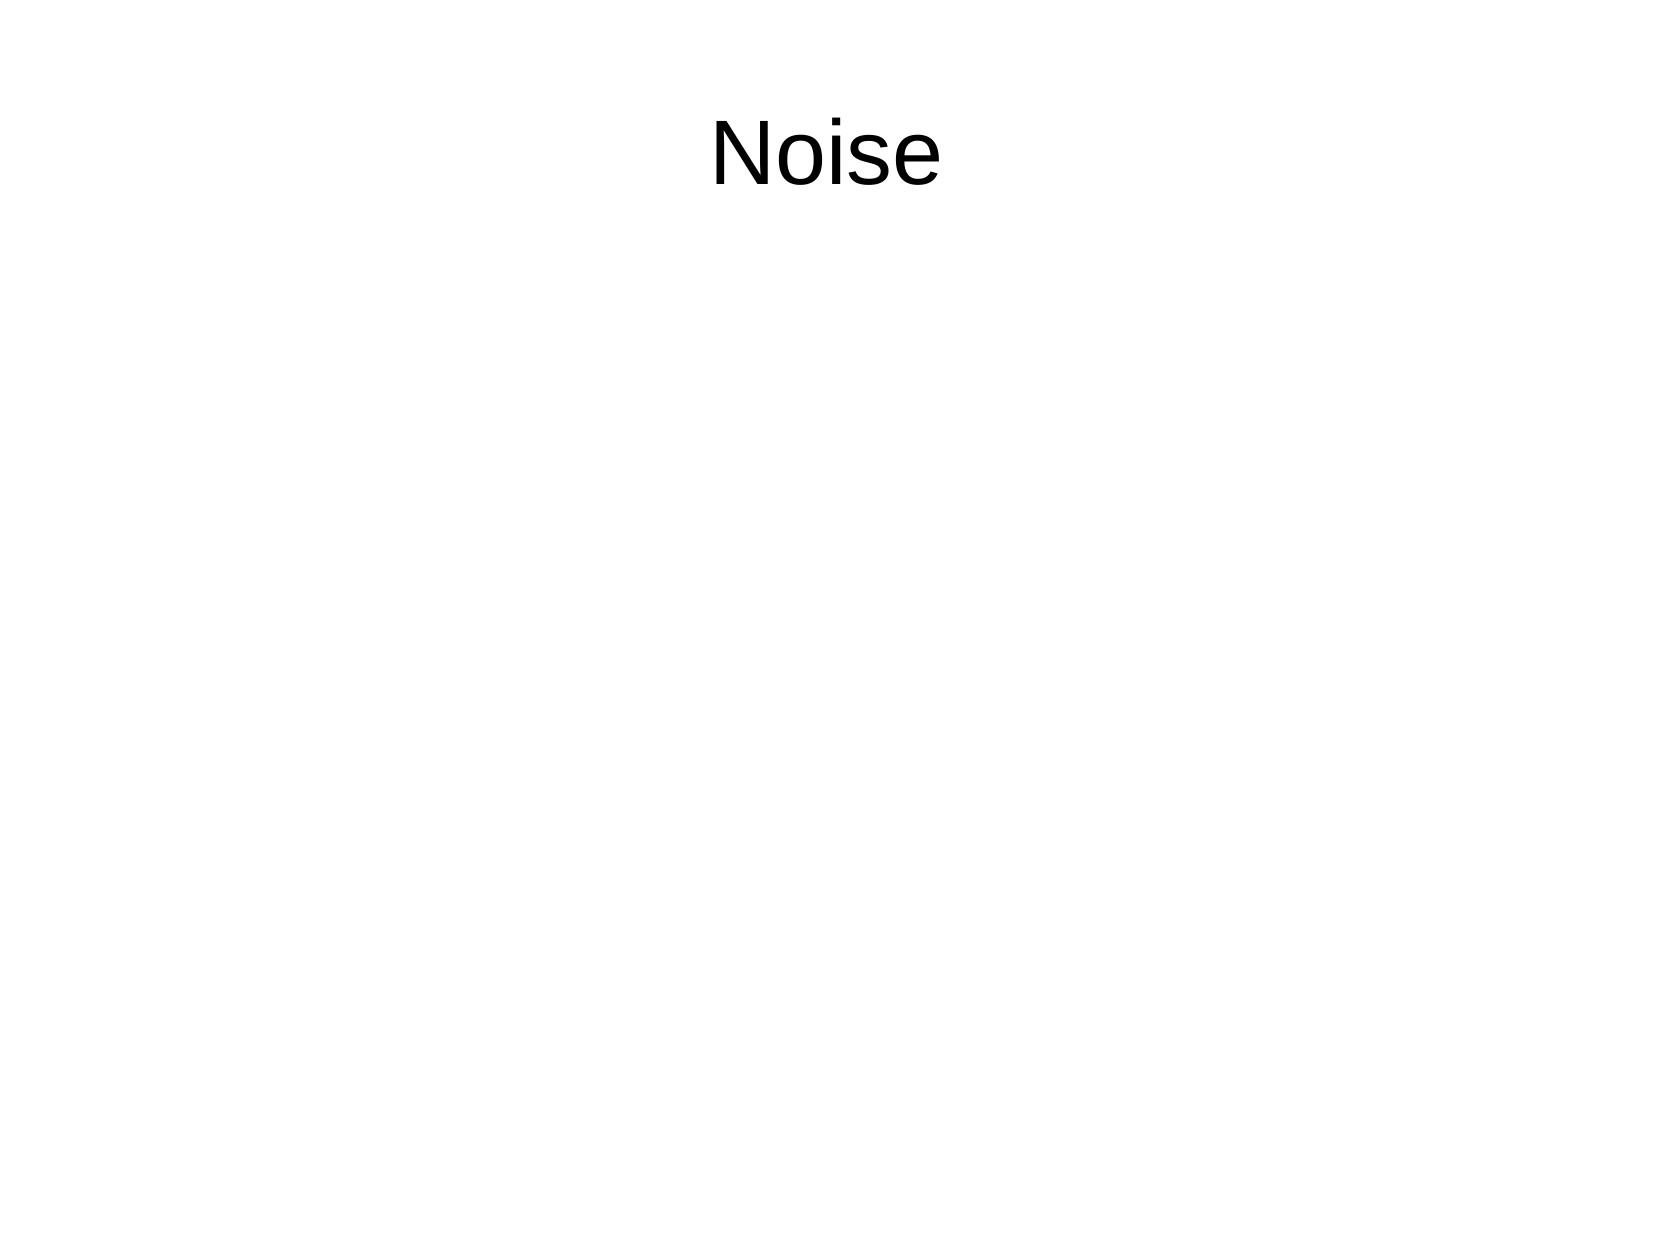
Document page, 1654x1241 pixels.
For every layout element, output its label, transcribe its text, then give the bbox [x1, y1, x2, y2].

title Noise [82, 49, 1571, 257]
